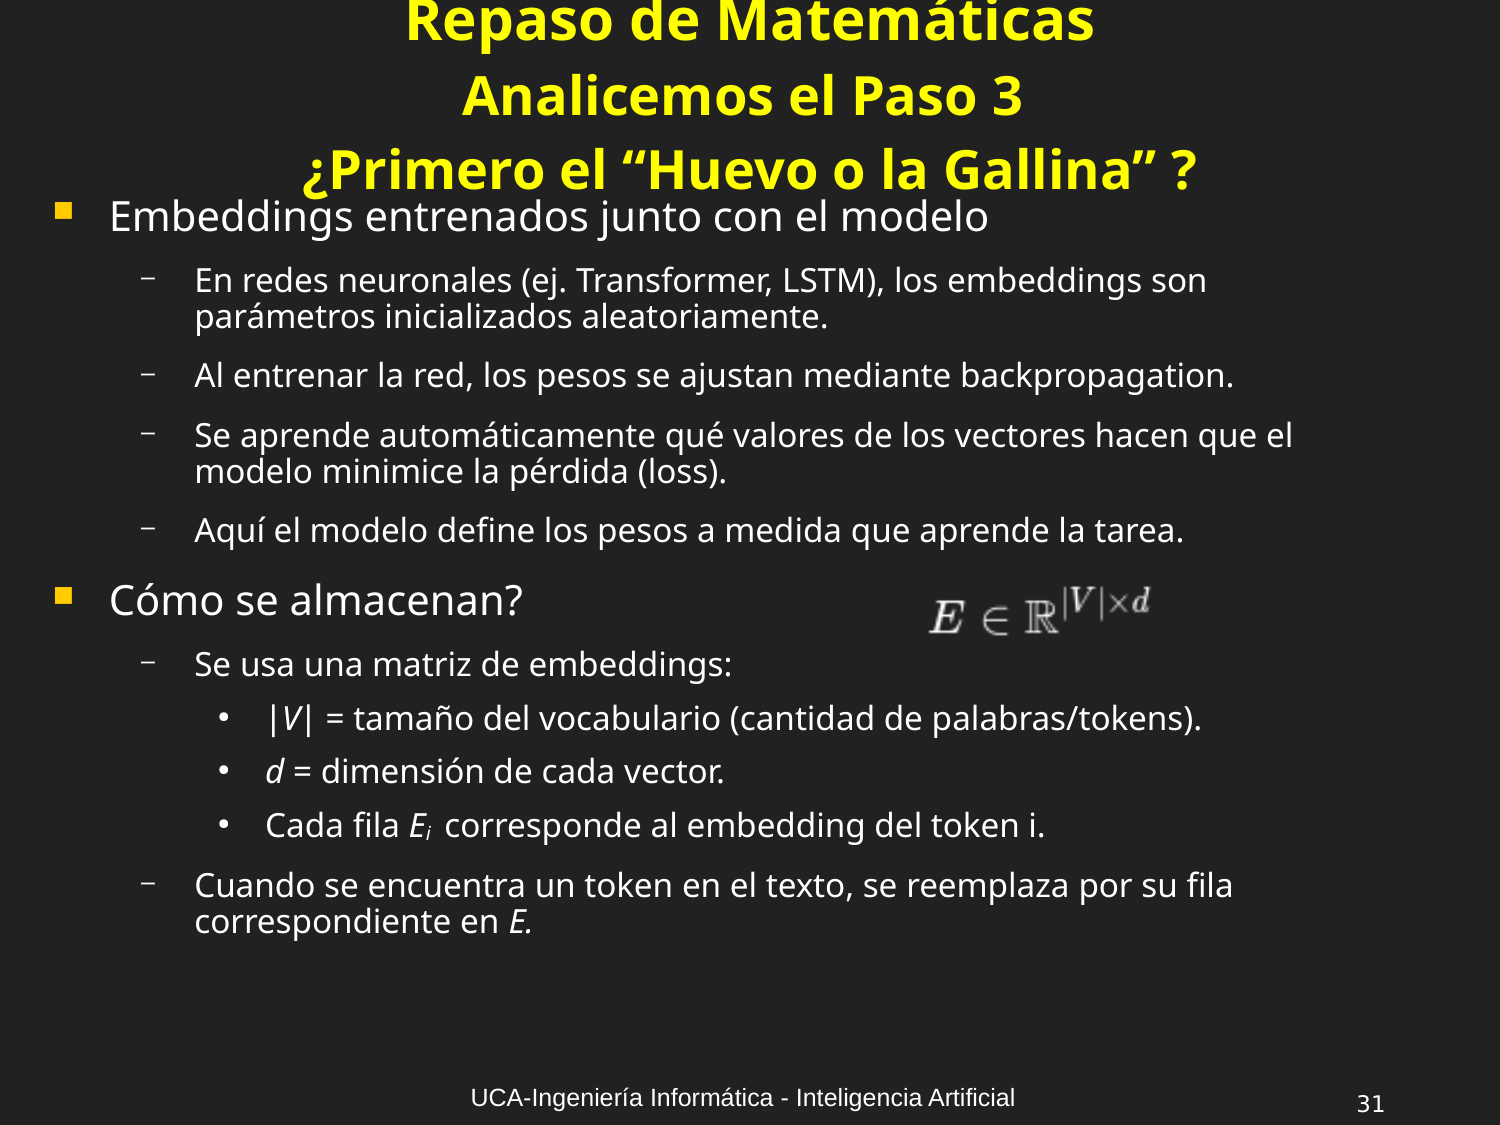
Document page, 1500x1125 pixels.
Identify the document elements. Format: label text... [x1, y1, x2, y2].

title Repaso de Matemáticas Analicemos el Paso 3 ¿Primero el “Huevo o la Gallina” ? [75, 8, 1426, 176]
list Embeddings entrenados junto con el modelo En redes neuronales (ej. Transformer, LSTM), los embeddings son parámetros inicializados aleatoriamente. Al entrenar la red, los pesos se ajustan mediante backpropagation. Se aprende automáticamente qué valores de los vectores hacen que el modelo minimice la pérdida (loss). Aquí el modelo define los pesos a medida que aprende la tarea. Cómo se almacenan? Se usa una matriz de embeddings: ∣V∣ = tamaño del vocabulario (cantidad de palabras/tokens). d = dimensión de cada vector. Cada fila Ei corresponde al embedding del token i. Cuando se encuentra un token en el texto, se reemplaza por su fila correspondiente en E. [37, 187, 1388, 901]
picture [900, 562, 1204, 682]
